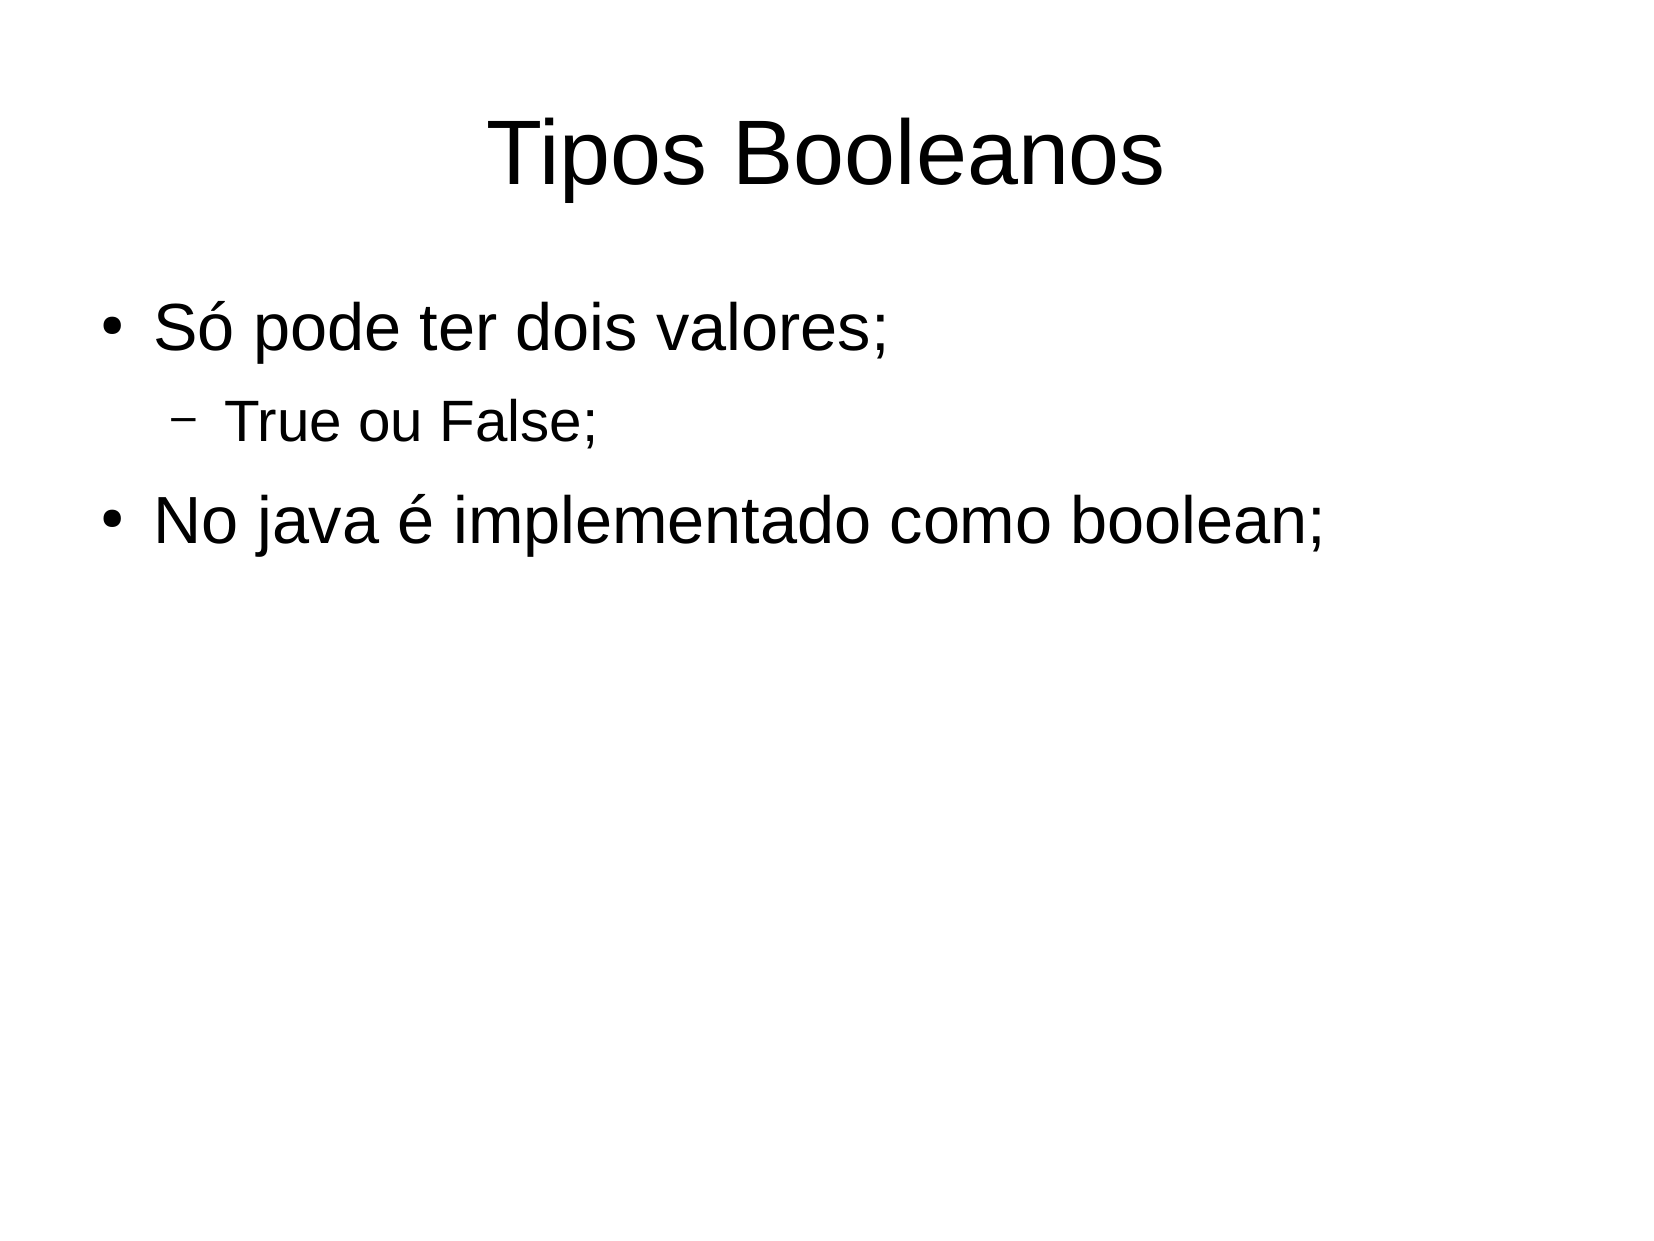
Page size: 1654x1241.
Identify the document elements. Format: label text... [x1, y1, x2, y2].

list Só pode ter dois valores; True ou False; No java é implementado como boolean; [82, 290, 1571, 1010]
title Tipos Booleanos [82, 49, 1571, 257]
